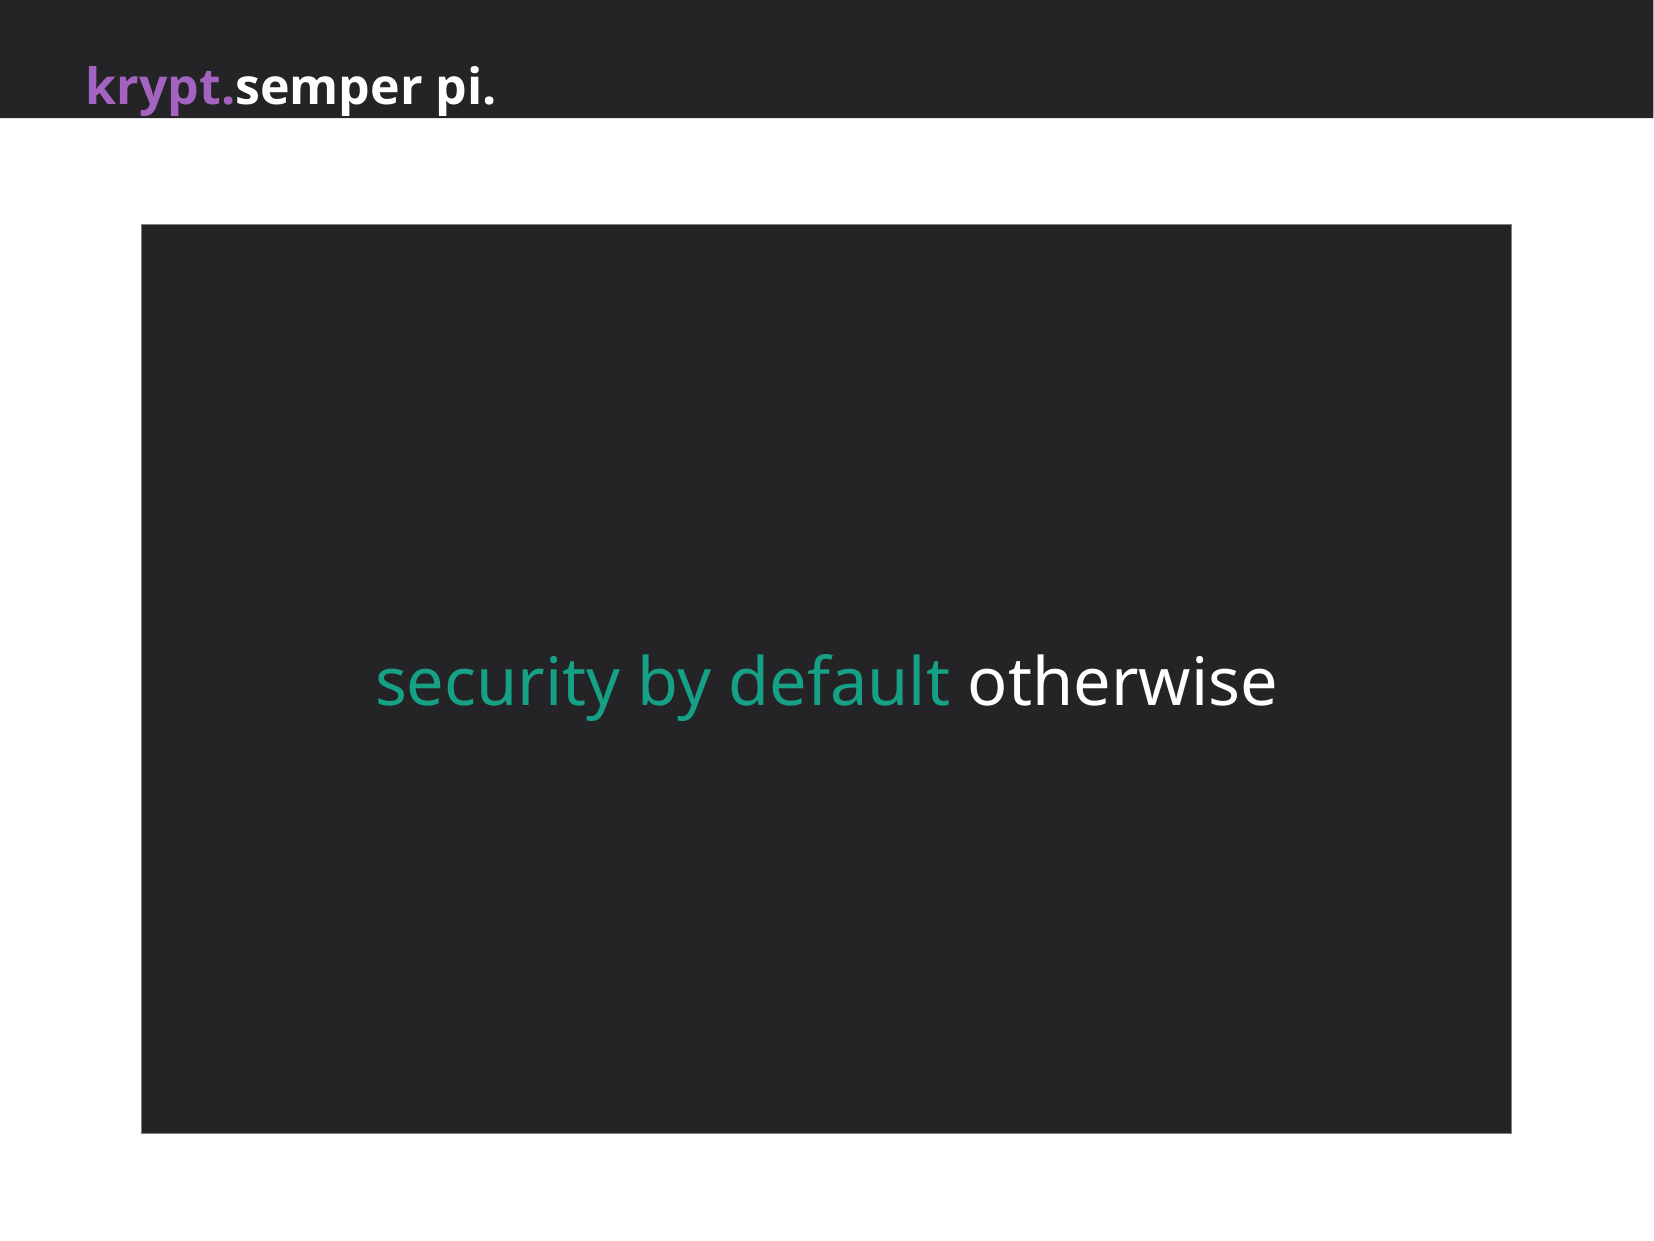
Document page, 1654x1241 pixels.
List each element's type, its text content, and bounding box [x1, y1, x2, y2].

text_box security by default otherwise [141, 224, 1512, 1134]
text_box krypt.semper pi. [70, 43, 544, 119]
text_box [0, 0, 1654, 119]
text_box [165, 531, 1441, 1087]
